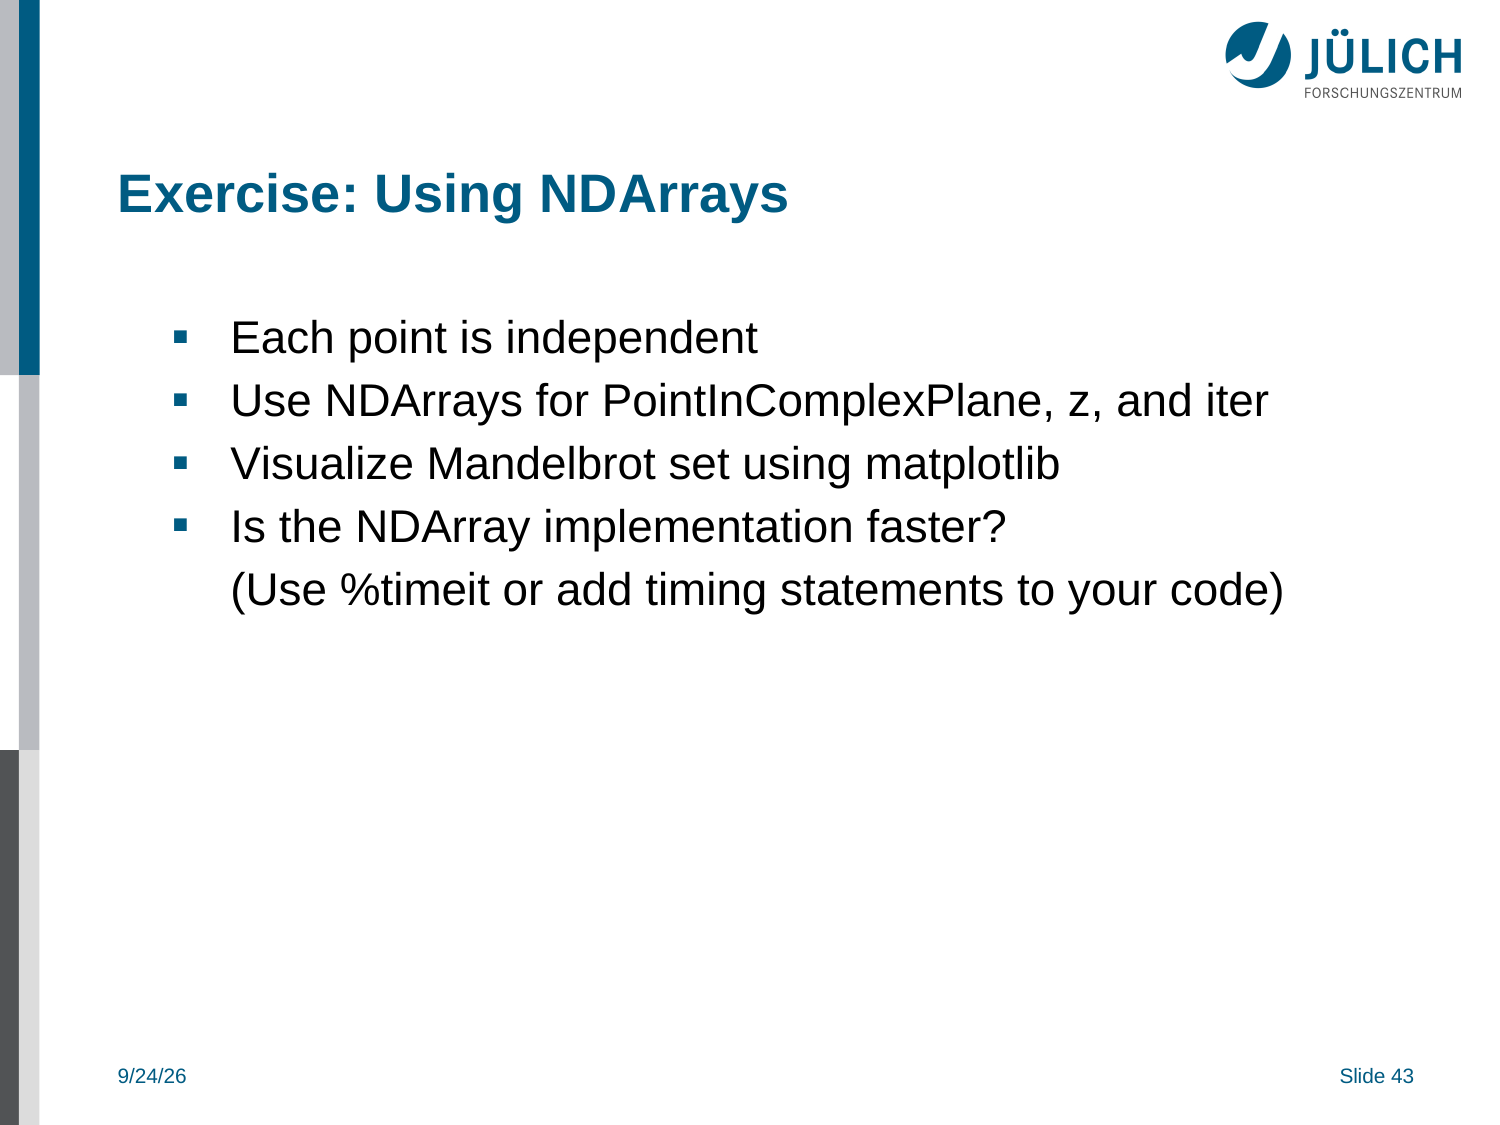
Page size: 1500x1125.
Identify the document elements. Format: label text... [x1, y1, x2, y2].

list Each point is independent Use NDArrays for PointInComplexPlane, z, and iter Visualize Mandelbrot set using matplotlib Is the NDArray implementation faster? (Use %timeit or add timing statements to your code) [117, 312, 1393, 988]
picture [1224, 20, 1461, 98]
title Exercise: Using NDArrays [117, 99, 1393, 288]
